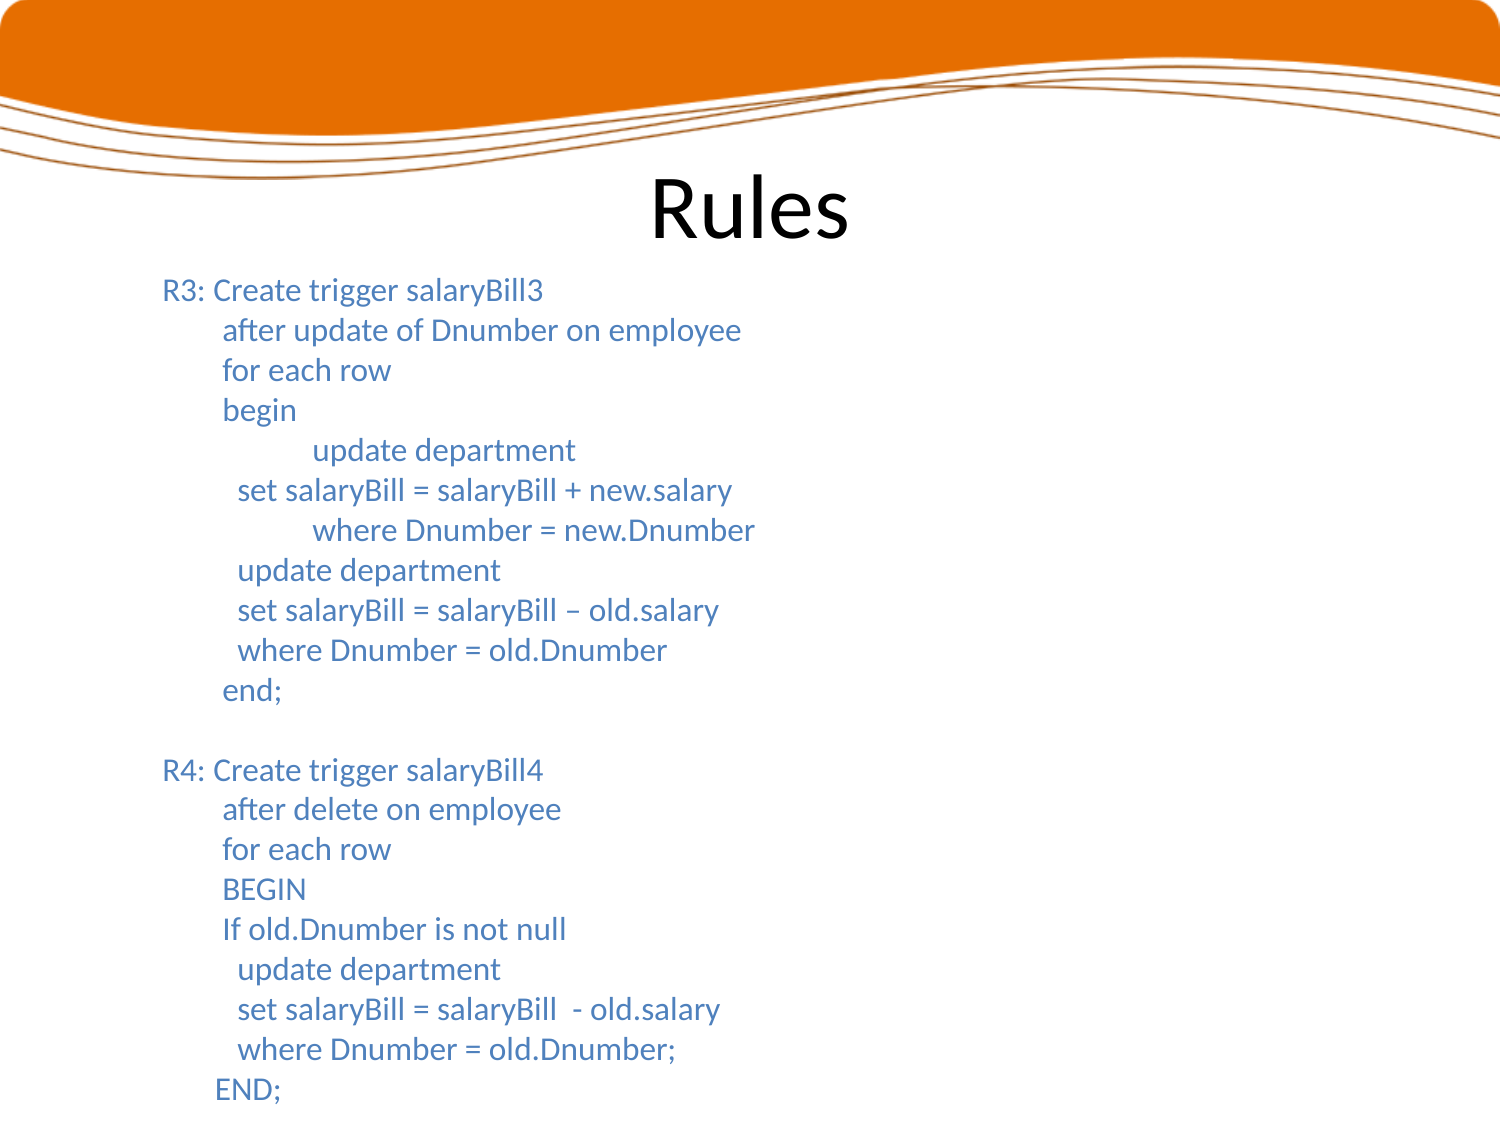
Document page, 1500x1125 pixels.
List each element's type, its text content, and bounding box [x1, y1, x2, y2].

title Rules [75, 125, 1425, 279]
text_box R3: Create trigger salaryBill3 after update of Dnumber on employee for each row begin update department set salaryBill = salaryBill + new.salary where Dnumber = new.Dnumber update department set salaryBill = salaryBill – old.salary where Dnumber = old.Dnumber end; R4: Create trigger salaryBill4 after delete on employee for each row BEGIN If old.Dnumber is not null update department set salaryBill = salaryBill - old.salary where Dnumber = old.Dnumber; END; [147, 261, 1223, 1115]
picture [0, 0, 1500, 180]
